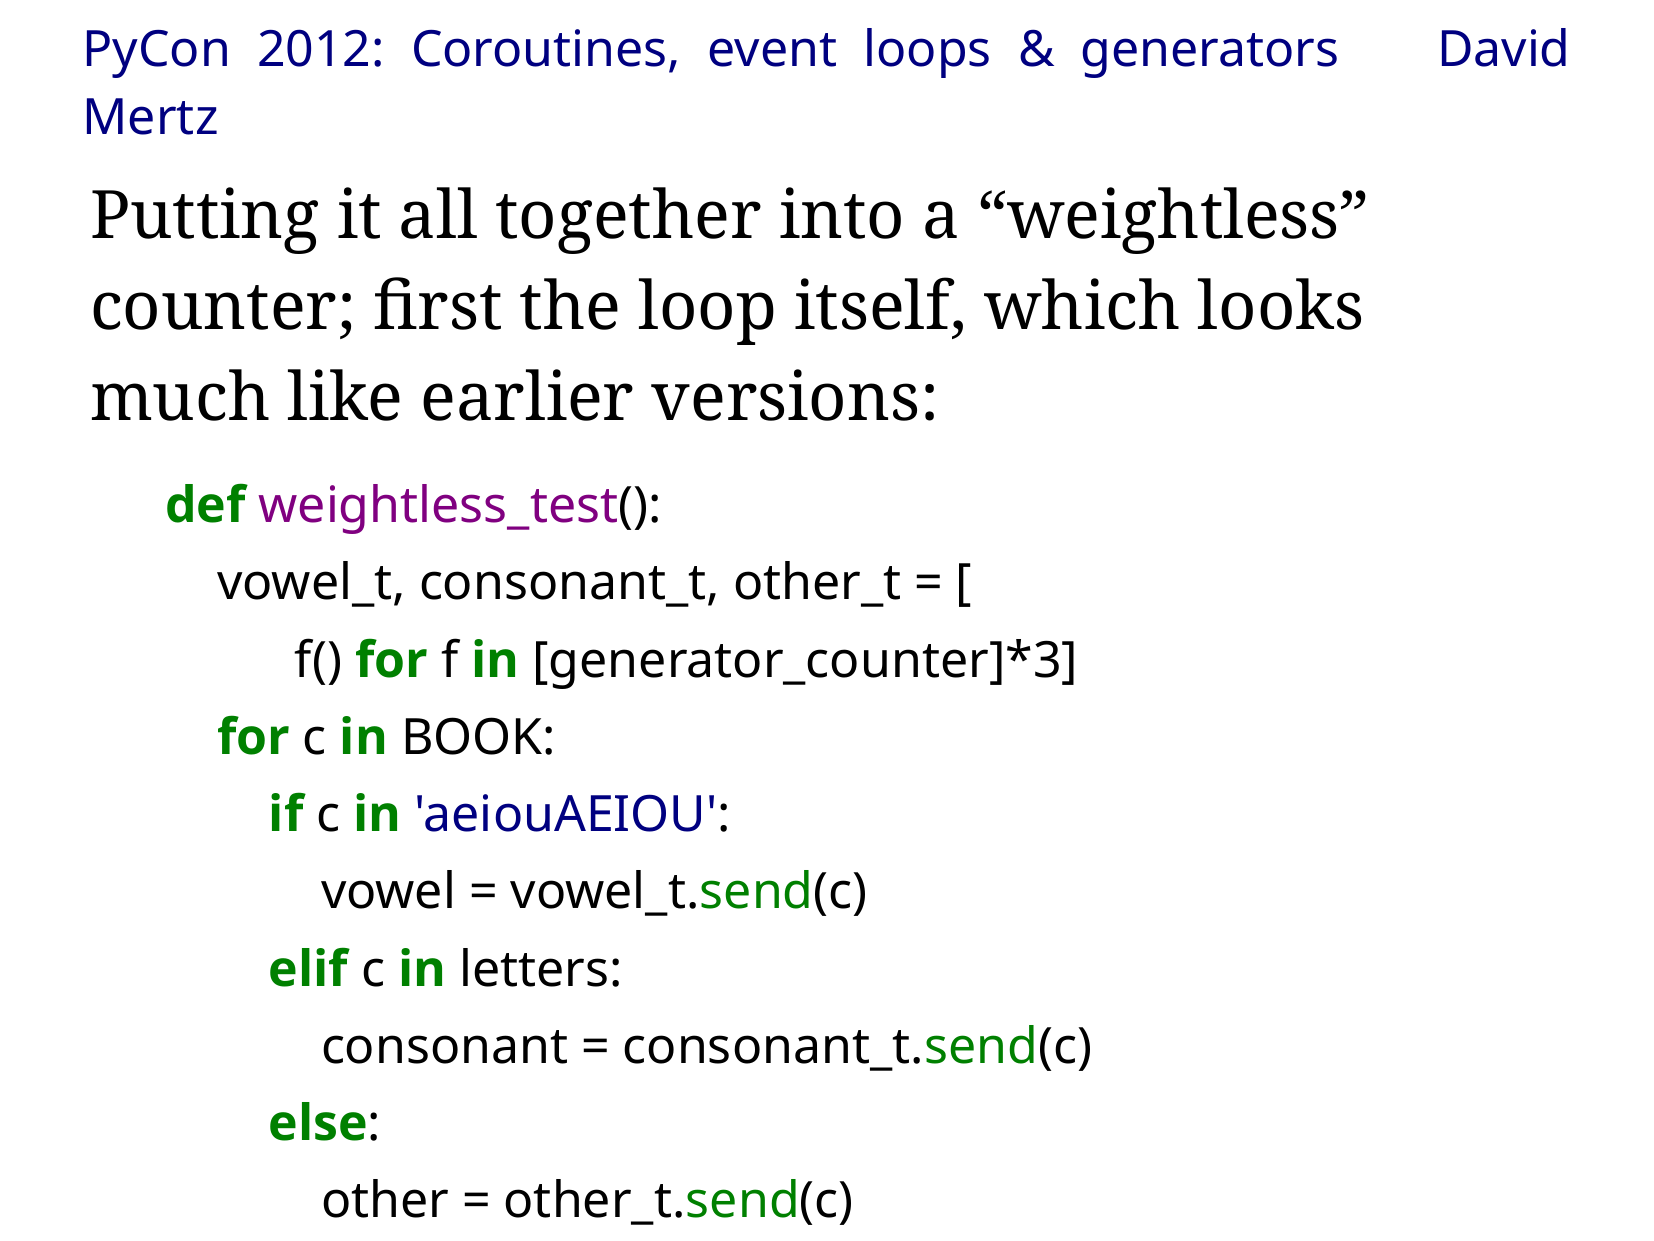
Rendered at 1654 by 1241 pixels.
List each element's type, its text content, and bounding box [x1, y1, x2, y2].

title PyCon 2012: Coroutines, event loops & generators David Mertz [82, 49, 1571, 113]
list Putting it all together into a “weightless” counter; first the loop itself, which looks much like earlier versions: def weightless_test(): vowel_t, consonant_t, other_t = [ f() for f in [generator_counter]*3] for c in BOOK: if c in 'aeiouAEIOU': vowel = vowel_t.send(c) elif c in letters: consonant = consonant_t.send(c) else: other = other_t.send(c) return LetterTypes(vowel, consonant, other) [90, 167, 1561, 1065]
